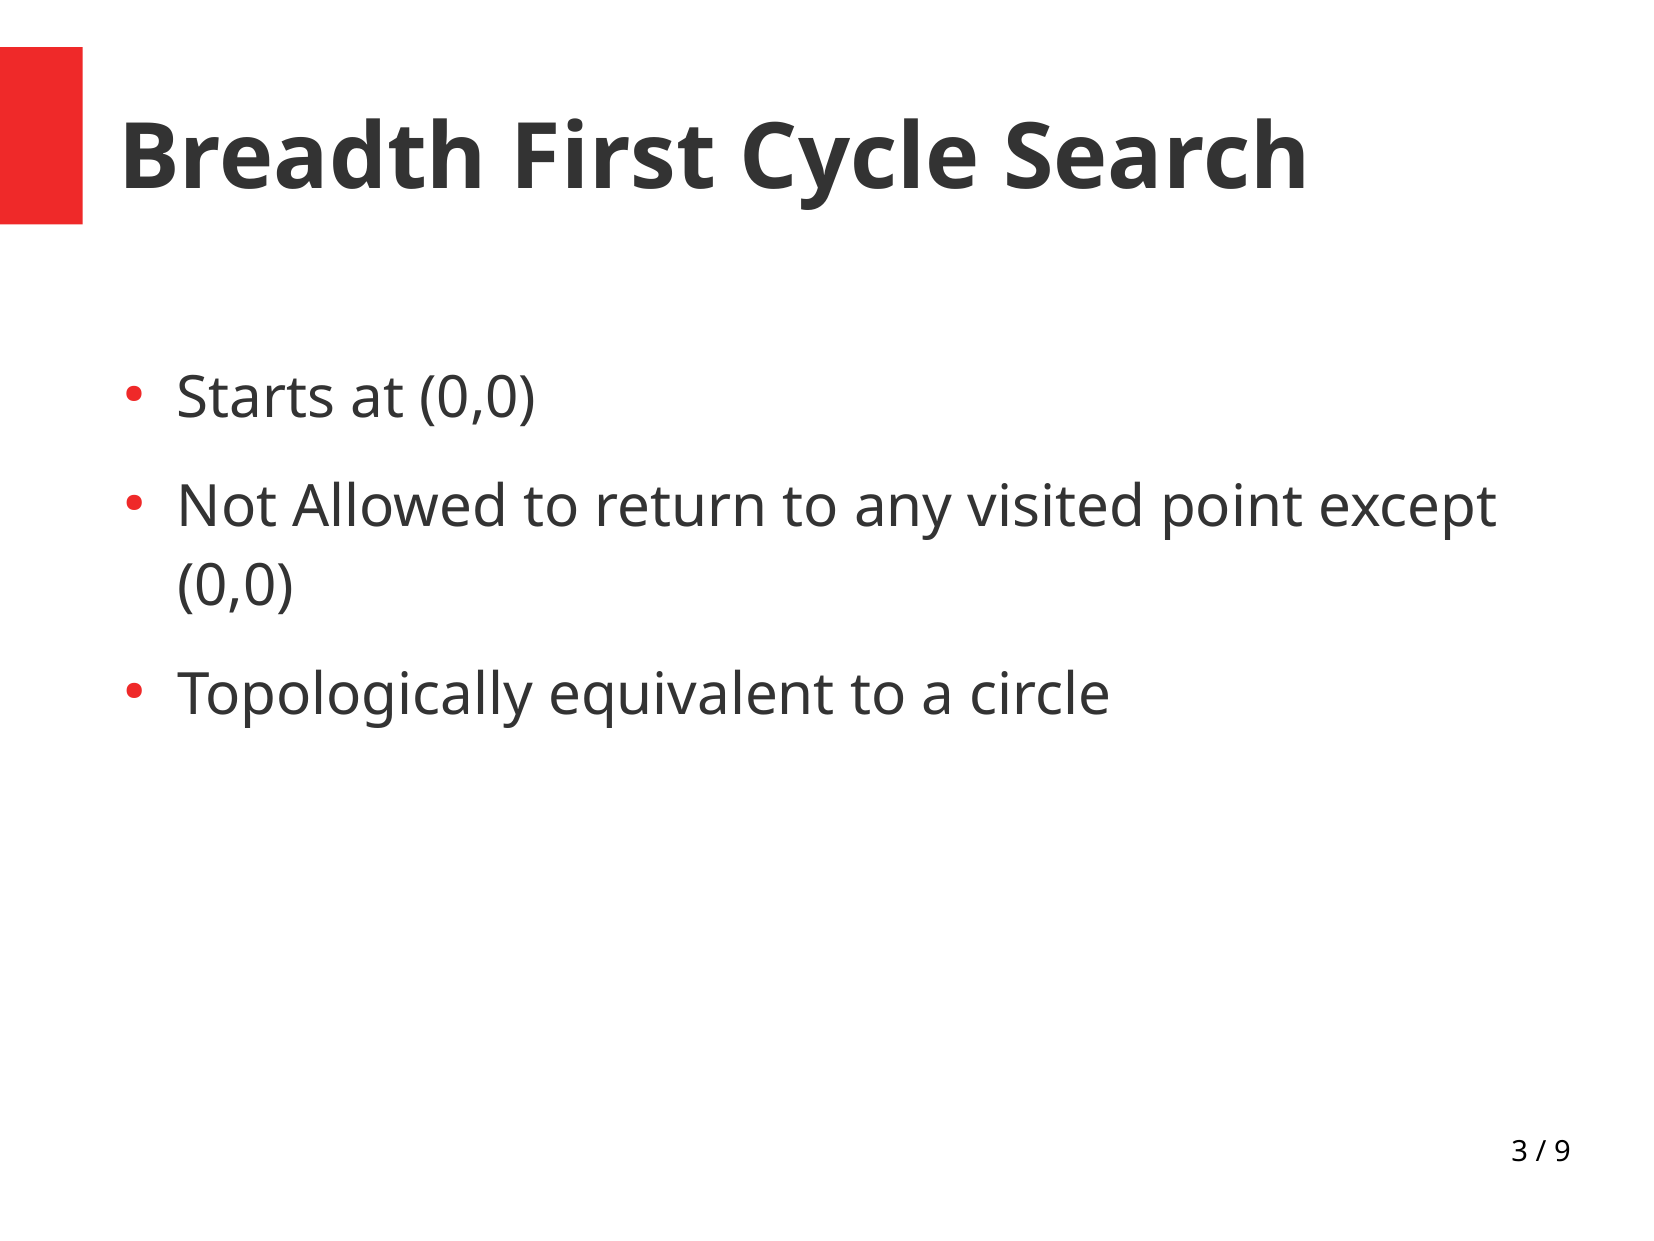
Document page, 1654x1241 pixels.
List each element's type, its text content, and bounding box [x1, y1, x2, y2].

list Starts at (0,0) Not Allowed to return to any visited point except (0,0) Topologically equivalent to a circle [105, 353, 1524, 580]
title Breadth First Cycle Search [118, 49, 1571, 257]
